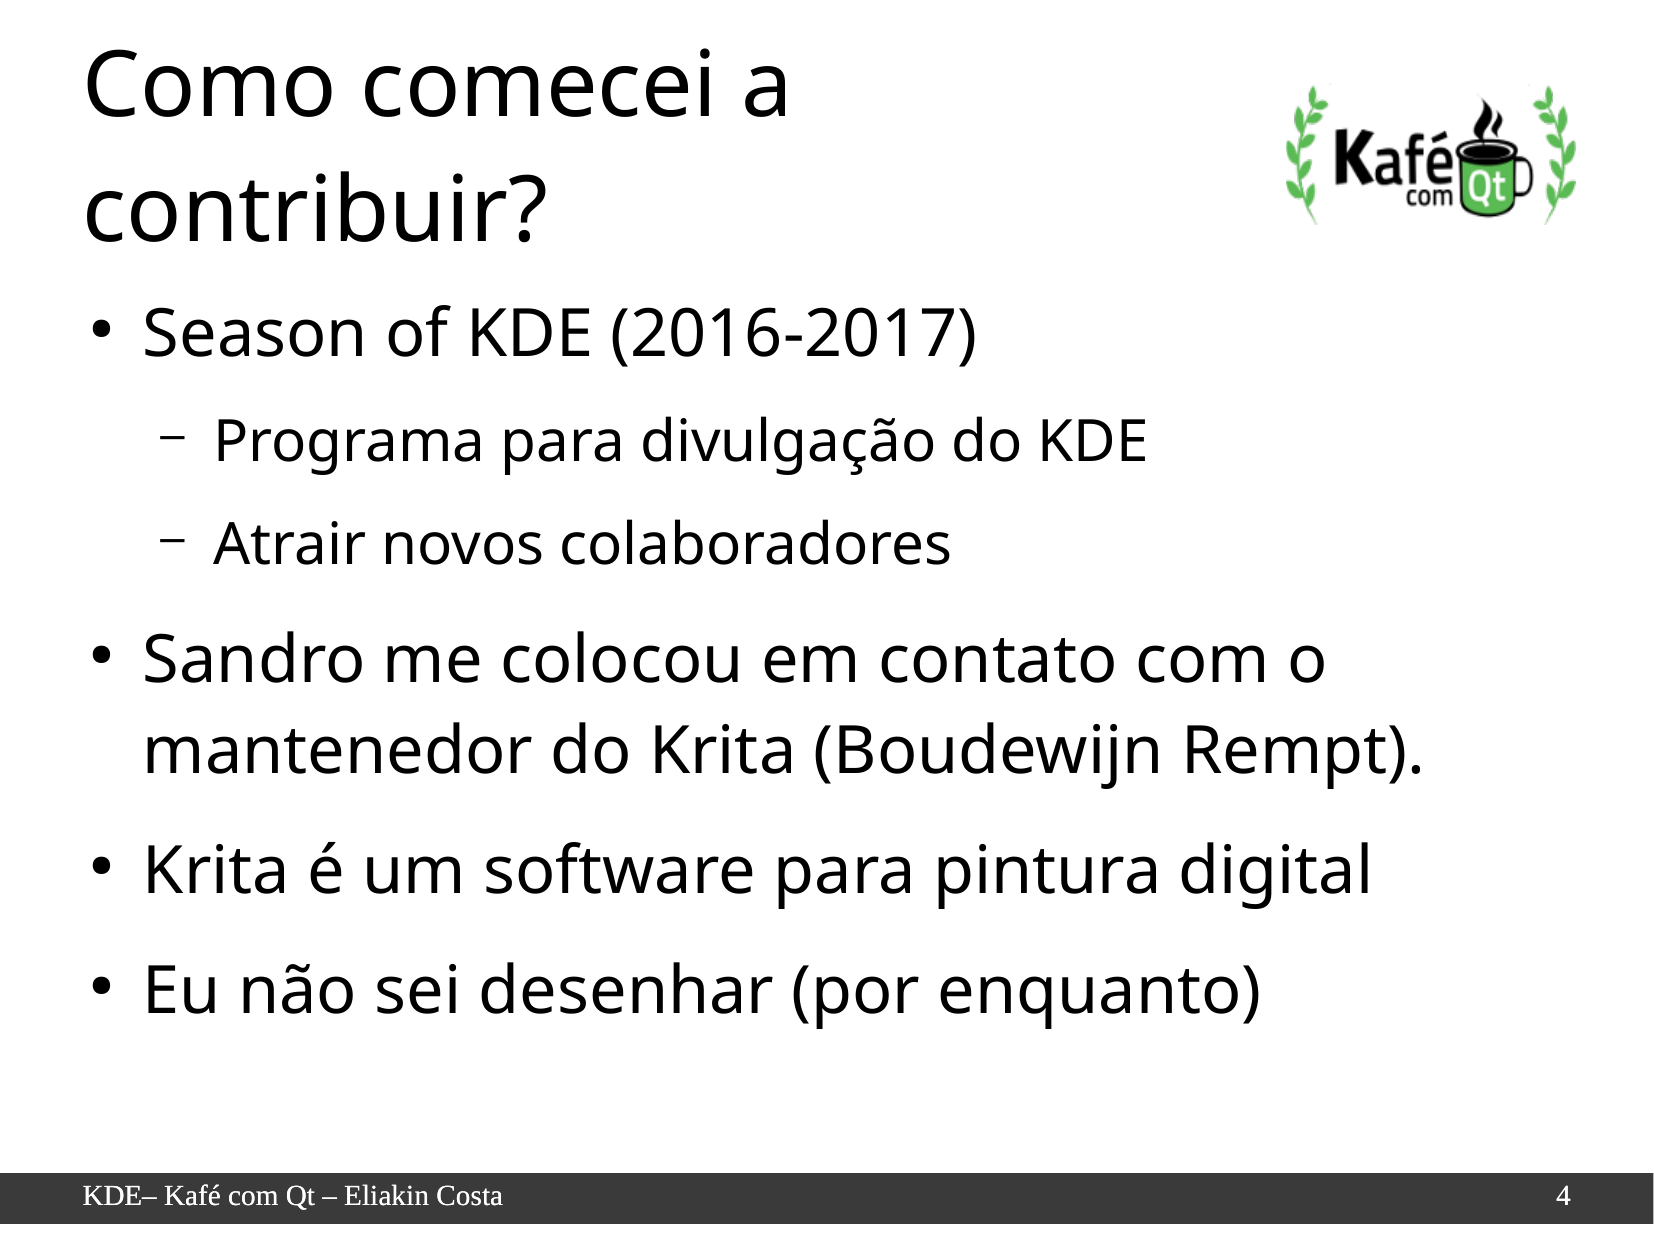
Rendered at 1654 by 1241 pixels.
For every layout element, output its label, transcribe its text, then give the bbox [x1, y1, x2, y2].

title Como comecei a contribuir? [82, 30, 1276, 257]
picture [1286, 83, 1576, 225]
list Season of KDE (2016-2017) Programa para divulgação do KDE Atrair novos colaboradores Sandro me colocou em contato com o mantenedor do Krita (Boudewijn Rempt). Krita é um software para pintura digital Eu não sei desenhar (por enquanto) [71, 285, 1561, 1150]
